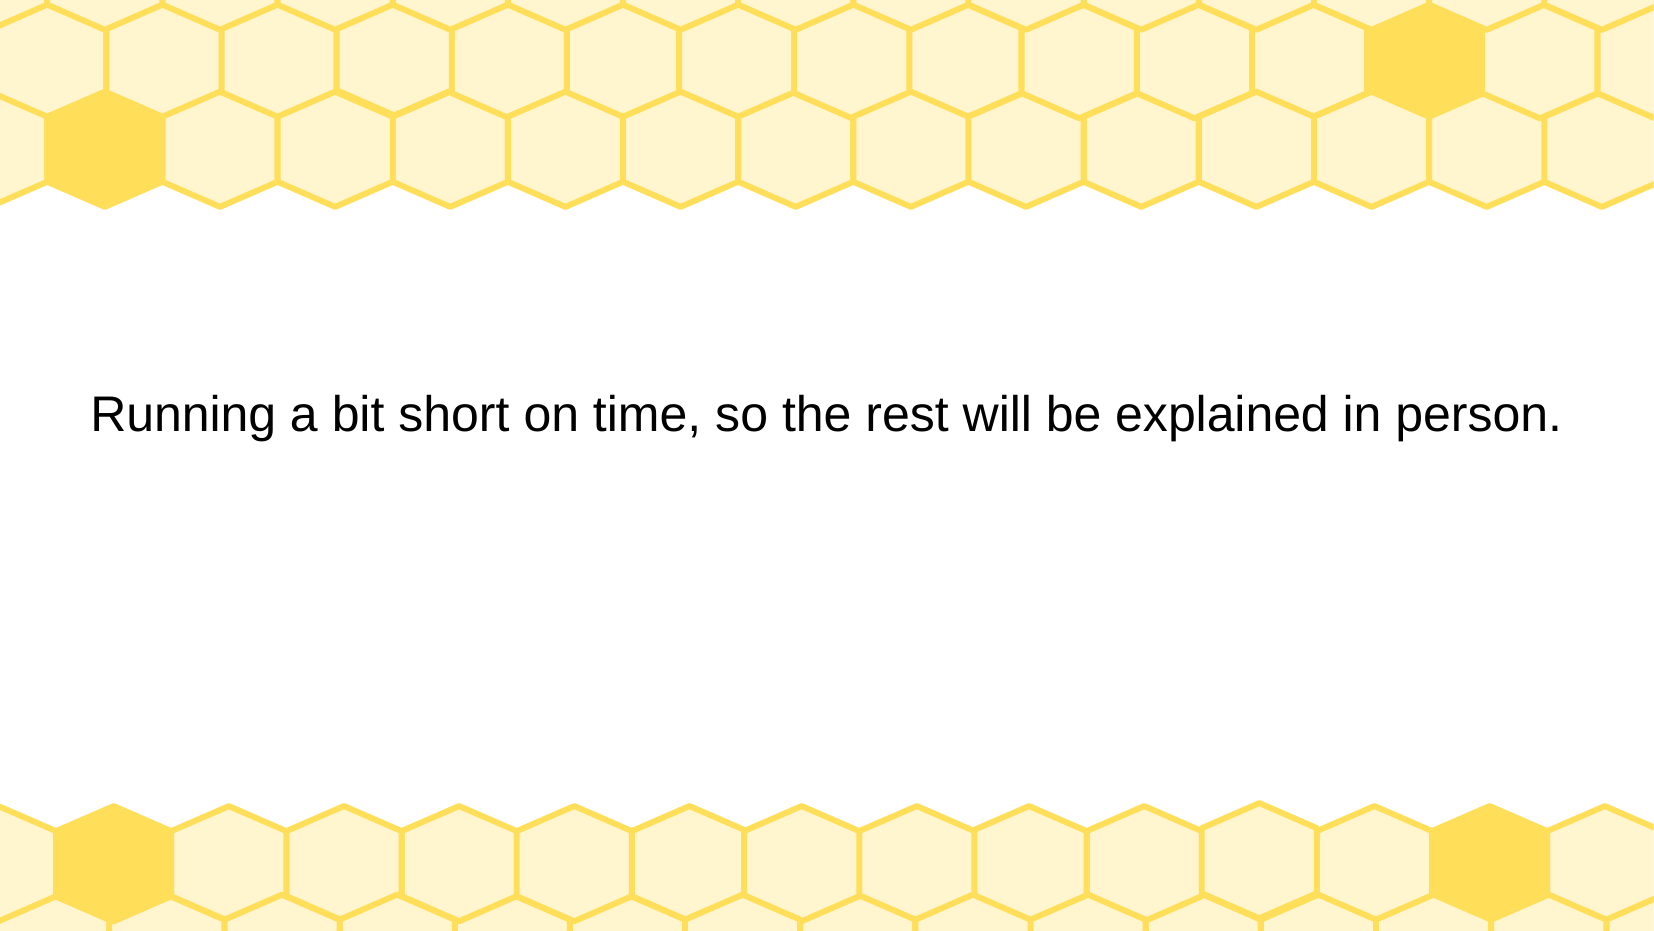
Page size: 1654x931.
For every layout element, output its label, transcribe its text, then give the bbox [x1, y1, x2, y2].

title Running a bit short on time, so the rest will be explained in person. [82, 314, 1571, 514]
